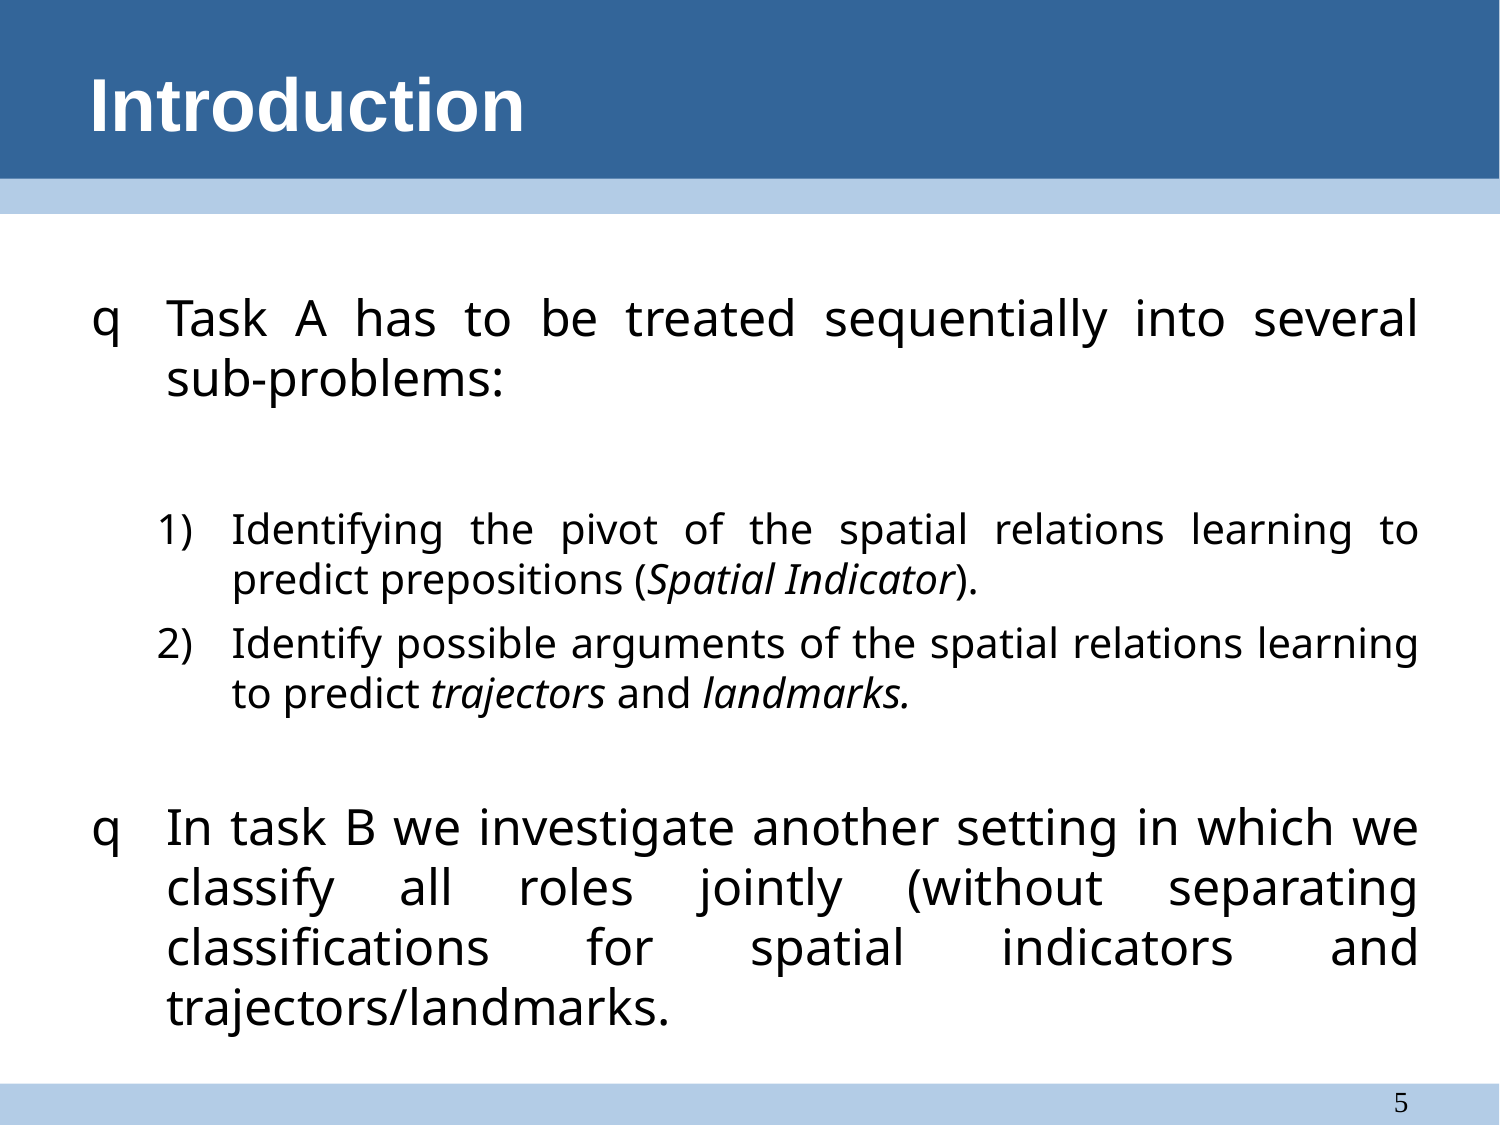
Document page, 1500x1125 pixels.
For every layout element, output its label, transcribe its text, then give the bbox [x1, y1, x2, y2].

text_box Introduction [74, 42, 1436, 161]
slide_number <número> [1074, 1076, 1424, 1125]
list Task A has to be treated sequentially into several sub-problems: Identifying the pivot of the spatial relations learning to predict prepositions (Spatial Indicator). Identify possible arguments of the spatial relations learning to predict trajectors and landmarks. In task B we investigate another setting in which we classify all roles jointly (without separating classifications for spatial indicators and trajectors/landmarks. [75, 278, 1436, 1035]
